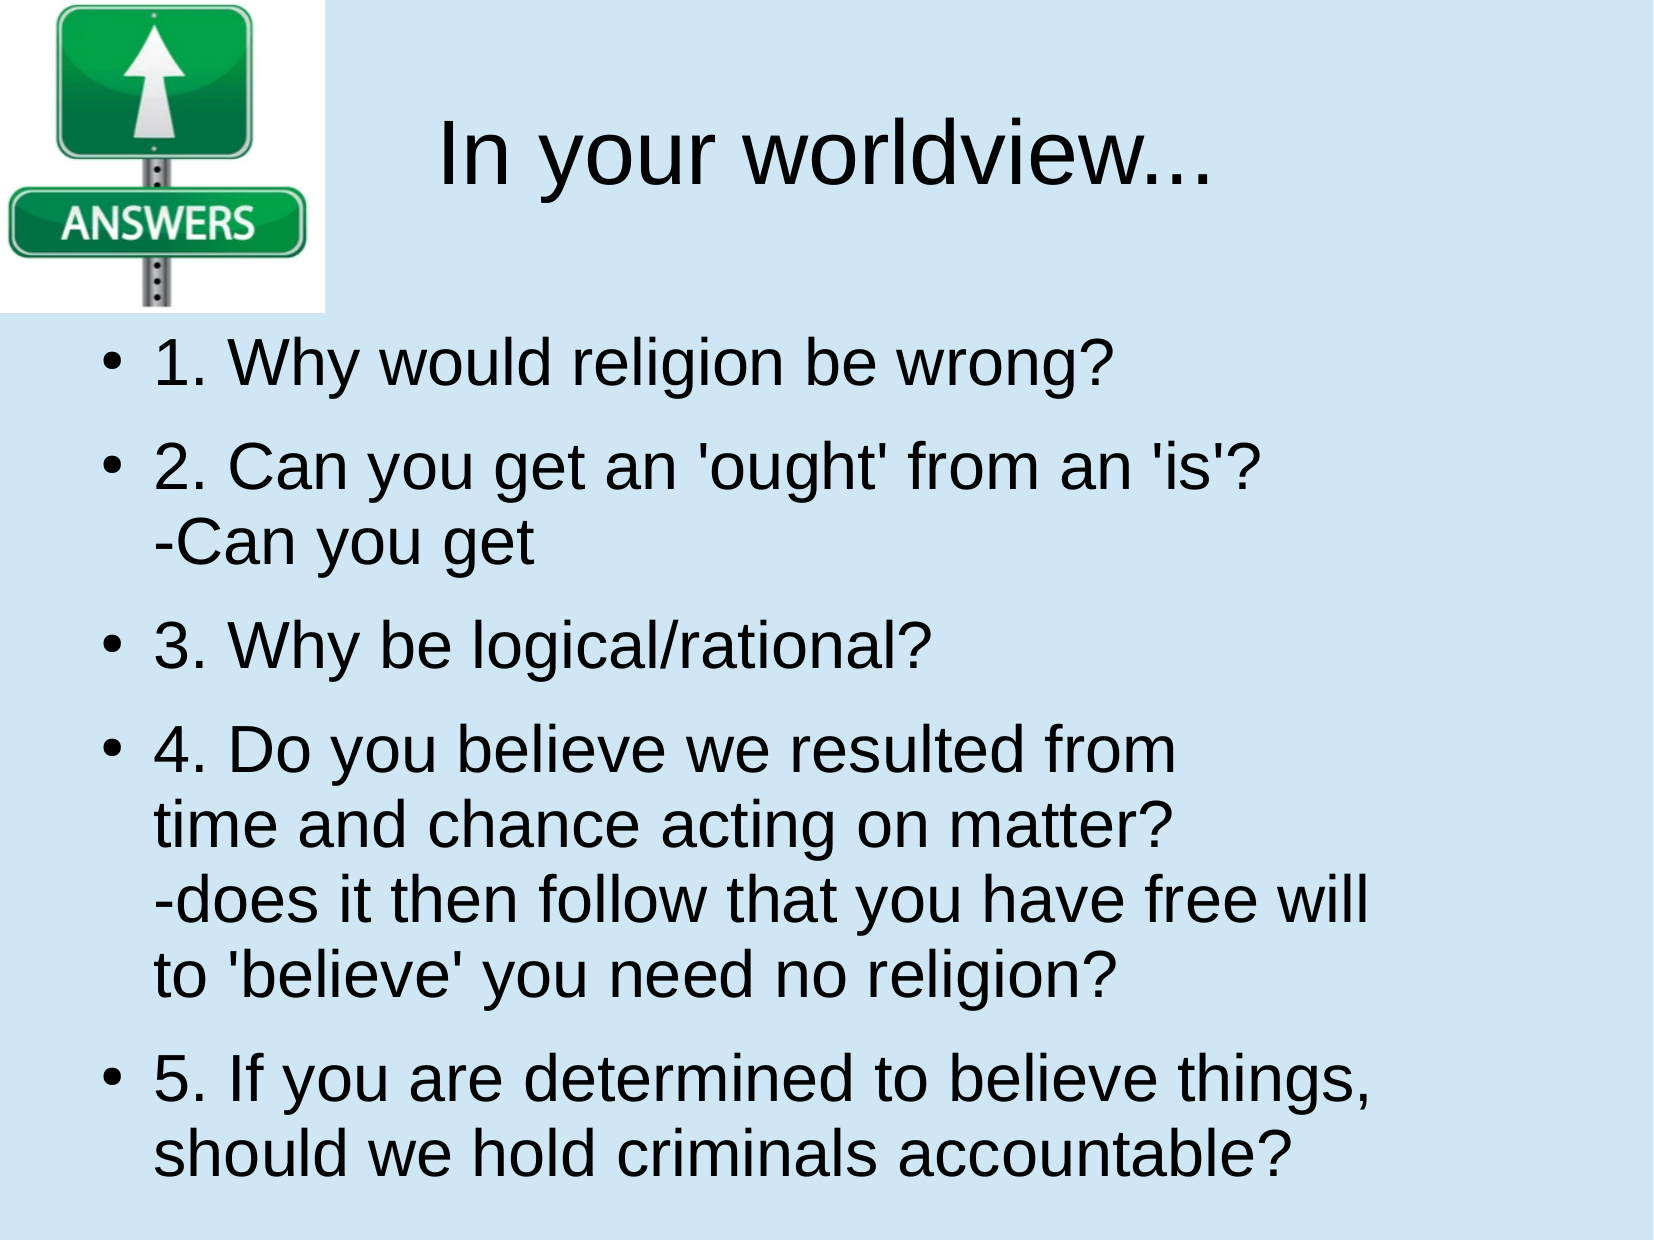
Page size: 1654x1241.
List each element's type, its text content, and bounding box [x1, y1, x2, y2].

picture [0, 0, 325, 313]
list 1. Why would religion be wrong? 2. Can you get an 'ought' from an 'is'? -Can you get 3. Why be logical/rational? 4. Do you believe we resulted from time and chance acting on matter? -does it then follow that you have free will to 'believe' you need no religion? 5. If you are determined to believe things, should we hold criminals accountable? [82, 324, 1571, 1191]
title In your worldview... [325, 49, 1571, 257]
